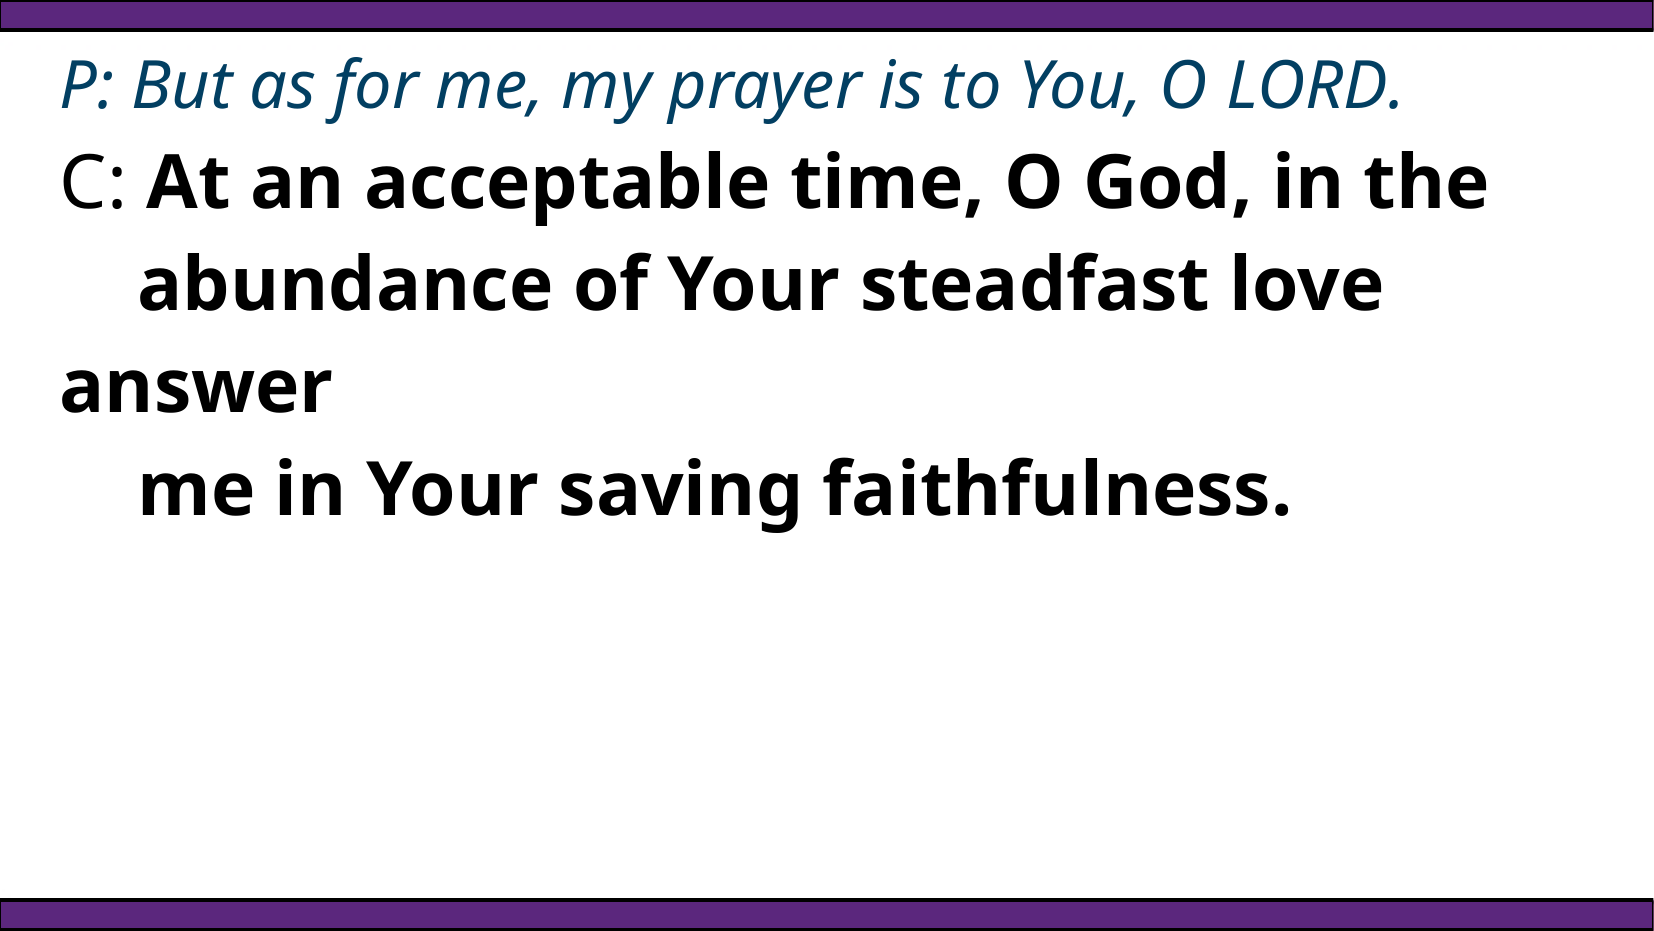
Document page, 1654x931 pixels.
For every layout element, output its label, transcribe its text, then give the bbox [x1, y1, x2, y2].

text_box [0, 900, 1654, 931]
text_box P: But as for me, my prayer is to You, O Lord. C: At an acceptable time, O God, in the abundance of Your steadfast love answer me in Your saving faithfulness. [45, 30, 1606, 436]
picture [0, 31, 1654, 900]
text_box [0, 0, 1654, 31]
